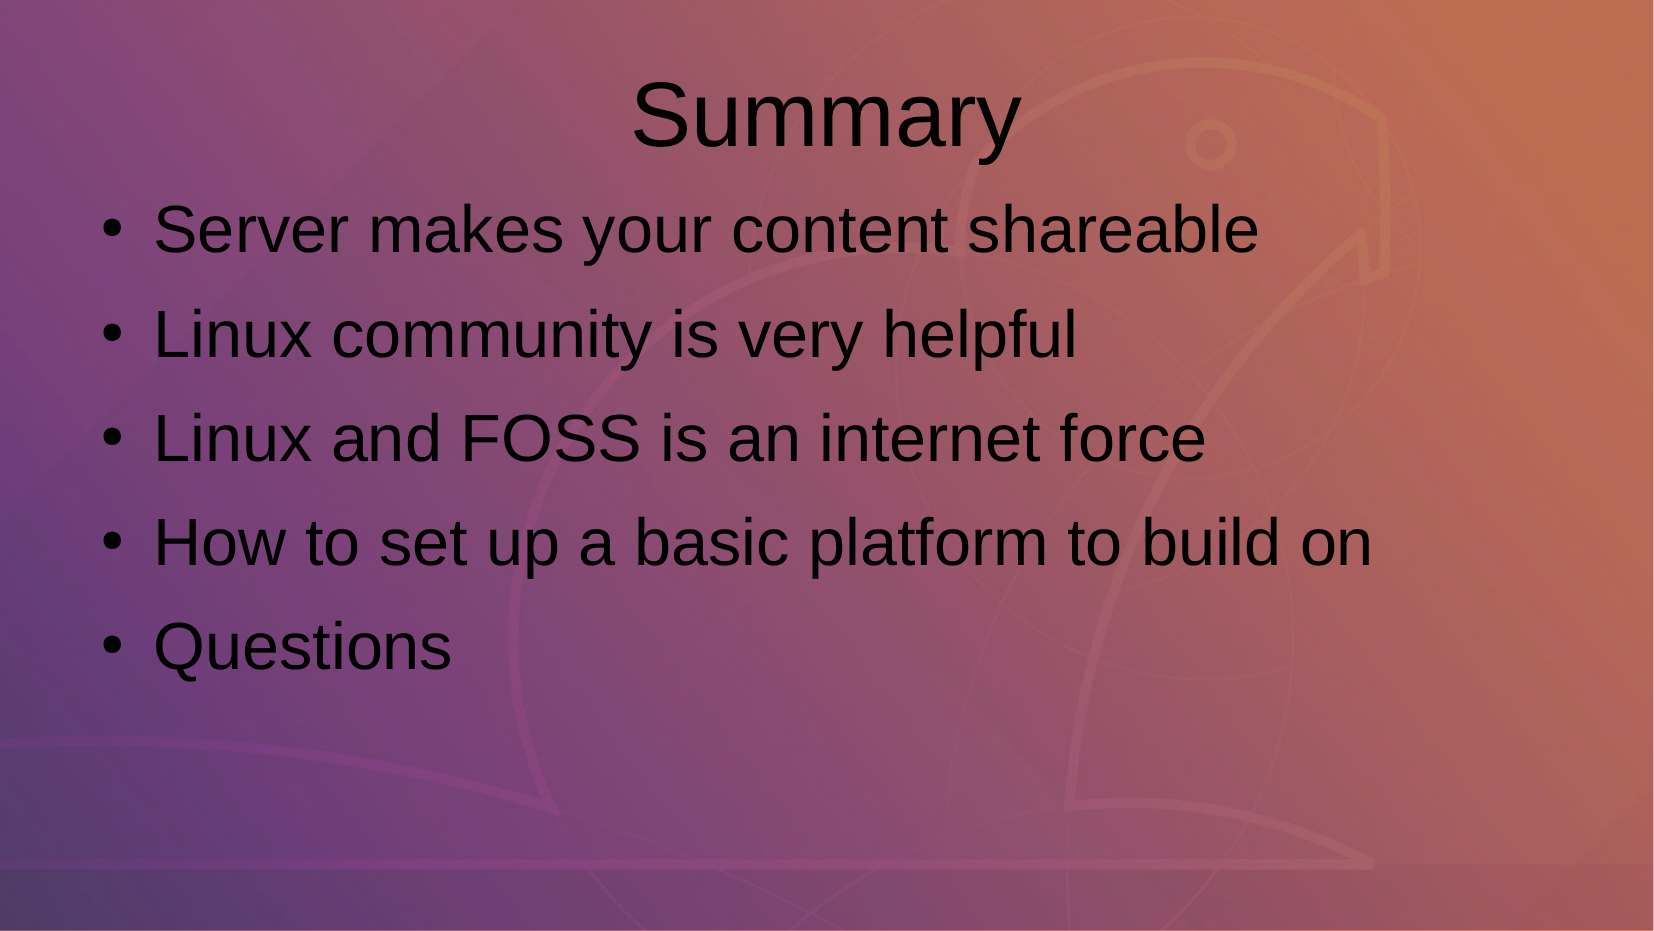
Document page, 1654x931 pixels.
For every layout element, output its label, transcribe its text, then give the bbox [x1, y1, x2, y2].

list Server makes your content shareable Linux community is very helpful Linux and FOSS is an internet force How to set up a basic platform to build on Questions [82, 192, 1571, 856]
title Summary [82, 37, 1571, 192]
